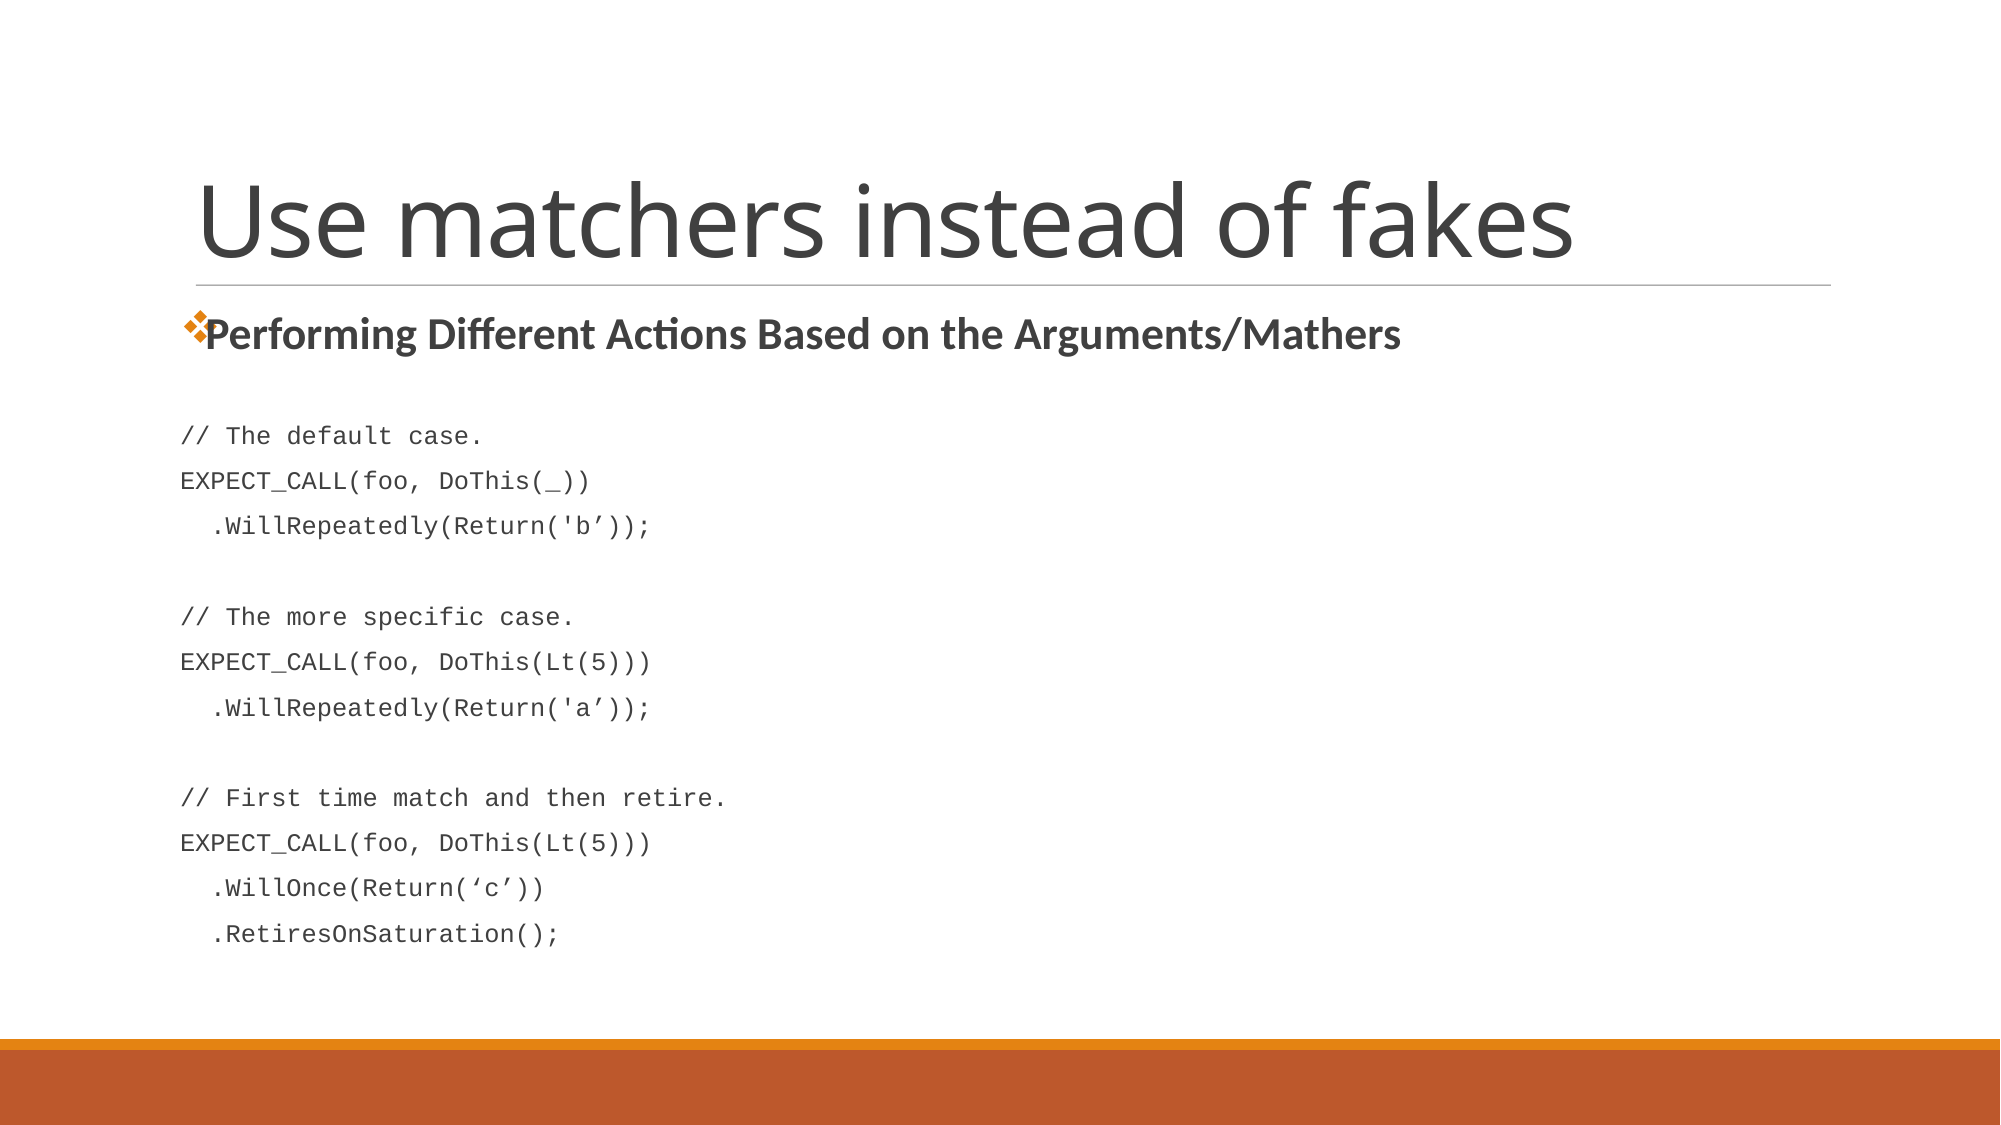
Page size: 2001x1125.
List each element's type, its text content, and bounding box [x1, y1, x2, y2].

title Use matchers instead of fakes [180, 47, 1830, 285]
list Performing Different Actions Based on the Arguments/Mathers // The default case. EXPECT_CALL(foo, DoThis(_)) .WillRepeatedly(Return('b’)); // The more specific case. EXPECT_CALL(foo, DoThis(Lt(5))) .WillRepeatedly(Return('a’)); // First time match and then retire. EXPECT_CALL(foo, DoThis(Lt(5))) .WillOnce(Return(‘c’)) .RetiresOnSaturation(); [180, 302, 1830, 963]
